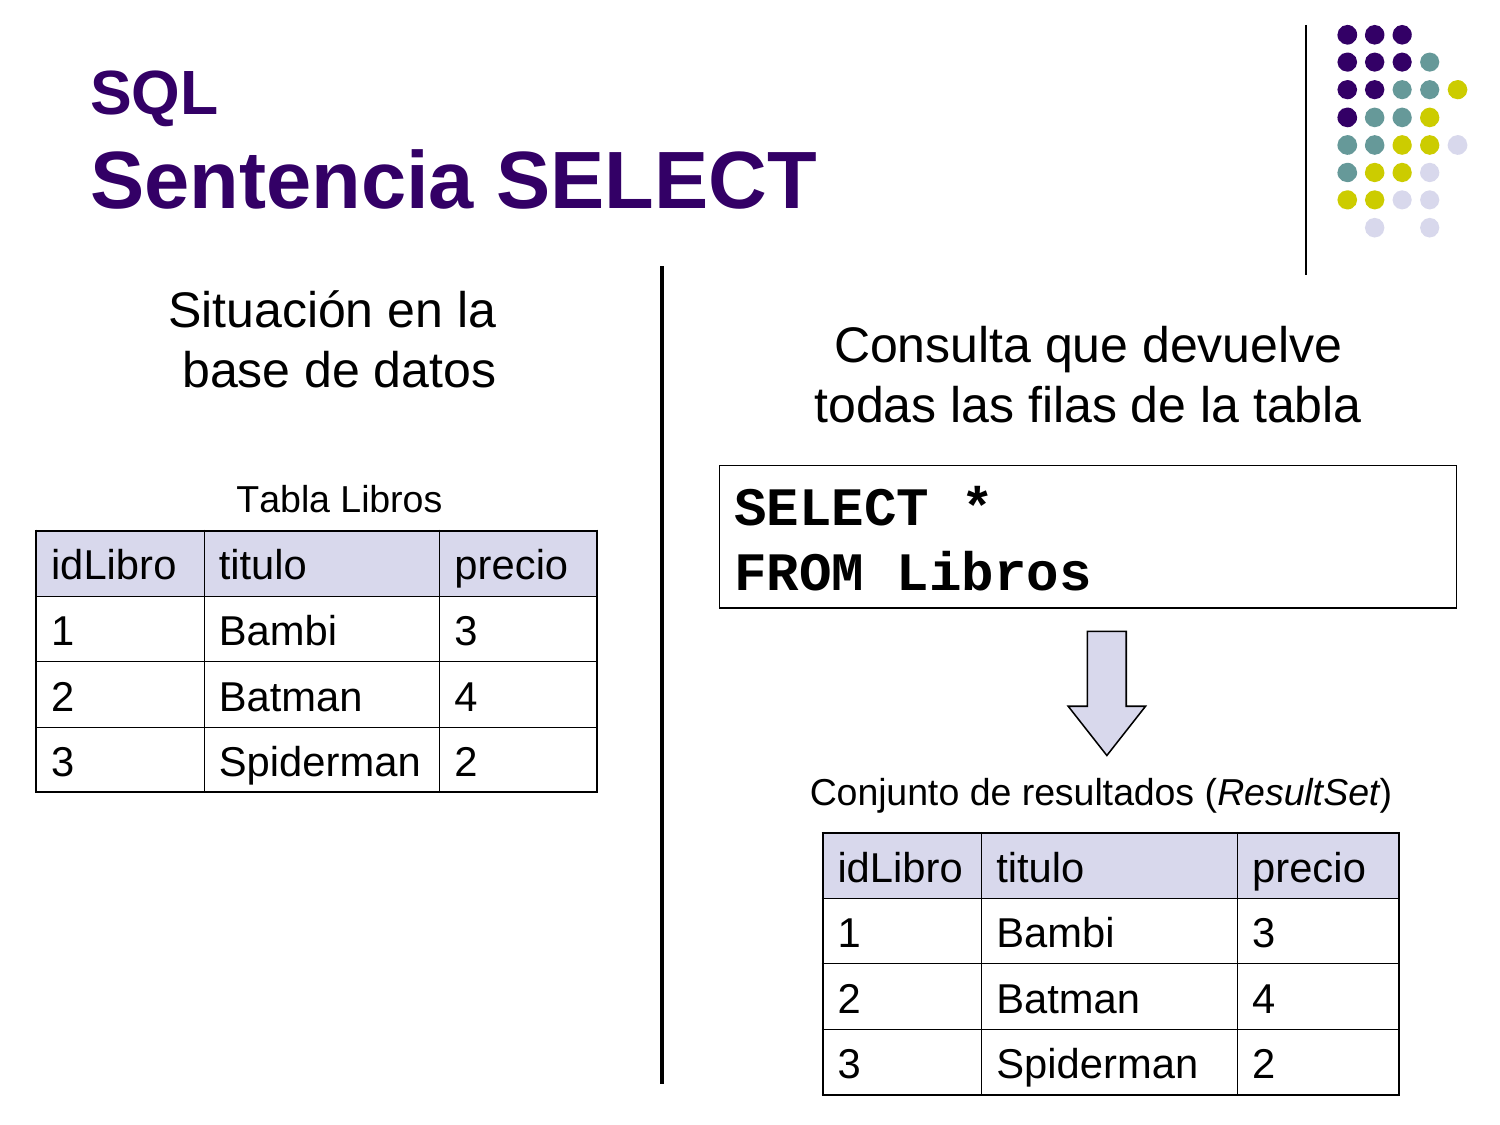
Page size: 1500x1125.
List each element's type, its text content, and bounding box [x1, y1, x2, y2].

text_box Conjunto de resultados (ResultSet) [795, 760, 1407, 822]
table_cell 2 [824, 964, 981, 1029]
text_box Tabla Libros [221, 466, 458, 528]
table_cell Batman [982, 964, 1237, 1029]
table_header precio [440, 532, 596, 596]
table_cell 1 [37, 597, 204, 661]
text_box SELECT * FROM Libros [719, 465, 1457, 608]
table_cell Spiderman [982, 1030, 1237, 1094]
table_cell Bambi [205, 597, 439, 661]
table_cell 4 [440, 662, 596, 727]
text_box Situación en la base de datos [153, 269, 525, 406]
table_cell Bambi [982, 899, 1237, 963]
table_cell 3 [1238, 899, 1398, 963]
table_header idLibro [824, 834, 981, 898]
table_cell Spiderman [205, 728, 439, 791]
text_box [1068, 631, 1146, 756]
table_header titulo [205, 532, 439, 596]
table_cell 2 [440, 728, 596, 791]
table_cell Batman [205, 662, 439, 727]
table_cell 2 [1238, 1030, 1398, 1094]
table_header idLibro [37, 532, 204, 596]
table_cell 3 [824, 1030, 981, 1094]
table_cell 1 [824, 899, 981, 963]
title SQL Sentencia SELECT [74, 20, 1313, 233]
table_cell 2 [37, 662, 204, 727]
text_box Consulta que devuelve todas las filas de la tabla [799, 305, 1377, 441]
table_cell 3 [440, 597, 596, 661]
table_header titulo [982, 834, 1237, 898]
table_header precio [1238, 834, 1398, 898]
table_cell 3 [37, 728, 204, 791]
table_cell 4 [1238, 964, 1398, 1029]
